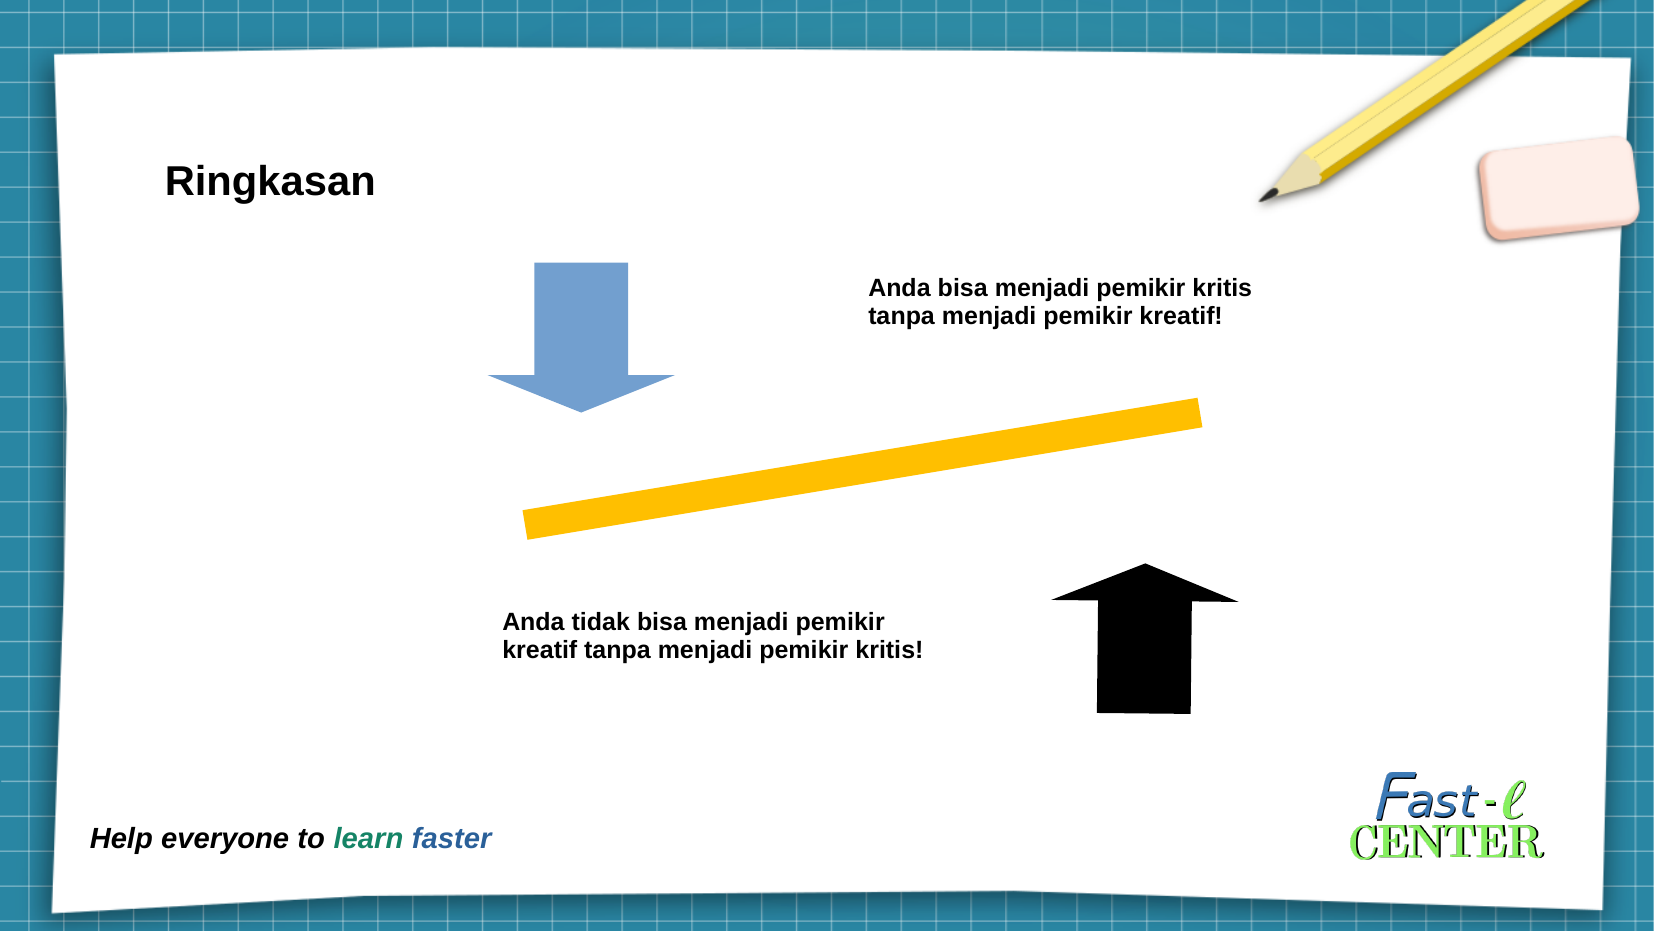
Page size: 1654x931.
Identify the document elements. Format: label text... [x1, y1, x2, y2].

text_box Ringkasan [150, 150, 488, 218]
text_box [1051, 563, 1239, 714]
text_box Help everyone to learn faster [75, 814, 507, 863]
text_box Anda bisa menjadi pemikir kritis tanpa menjadi pemikir kreatif! [853, 266, 1276, 338]
picture [0, 0, 1654, 931]
text_box Anda tidak bisa menjadi pemikir kreatif tanpa menjadi pemikir kritis! [487, 600, 976, 671]
text_box [487, 262, 676, 413]
